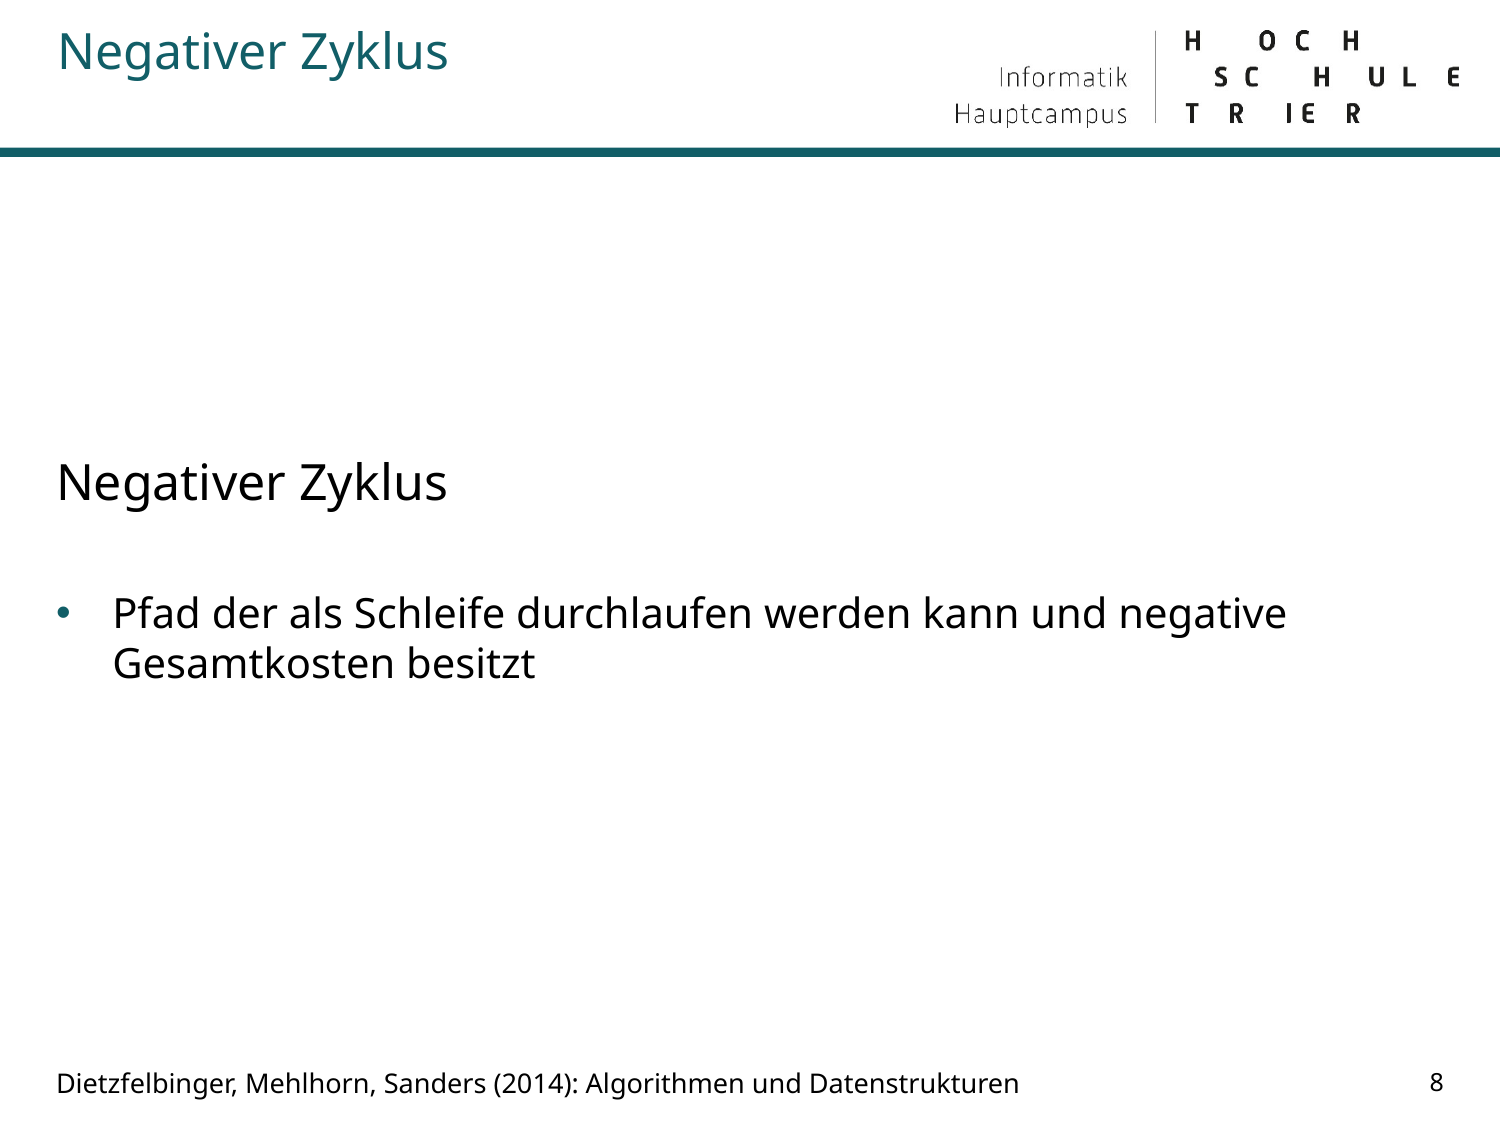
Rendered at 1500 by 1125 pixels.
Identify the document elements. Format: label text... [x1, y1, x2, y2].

slide_number <Foliennummer> [1222, 1058, 1459, 1106]
title Negativer Zyklus [42, 12, 941, 131]
picture [956, 30, 1459, 128]
footer Dietzfelbinger, Mehlhorn, Sanders (2014): Algorithmen und Datenstrukturen [41, 1058, 1193, 1106]
list Negativer Zyklus Pfad der als Schleife durchlaufen werden kann und negative Gesamtkosten besitzt [41, 278, 1459, 917]
